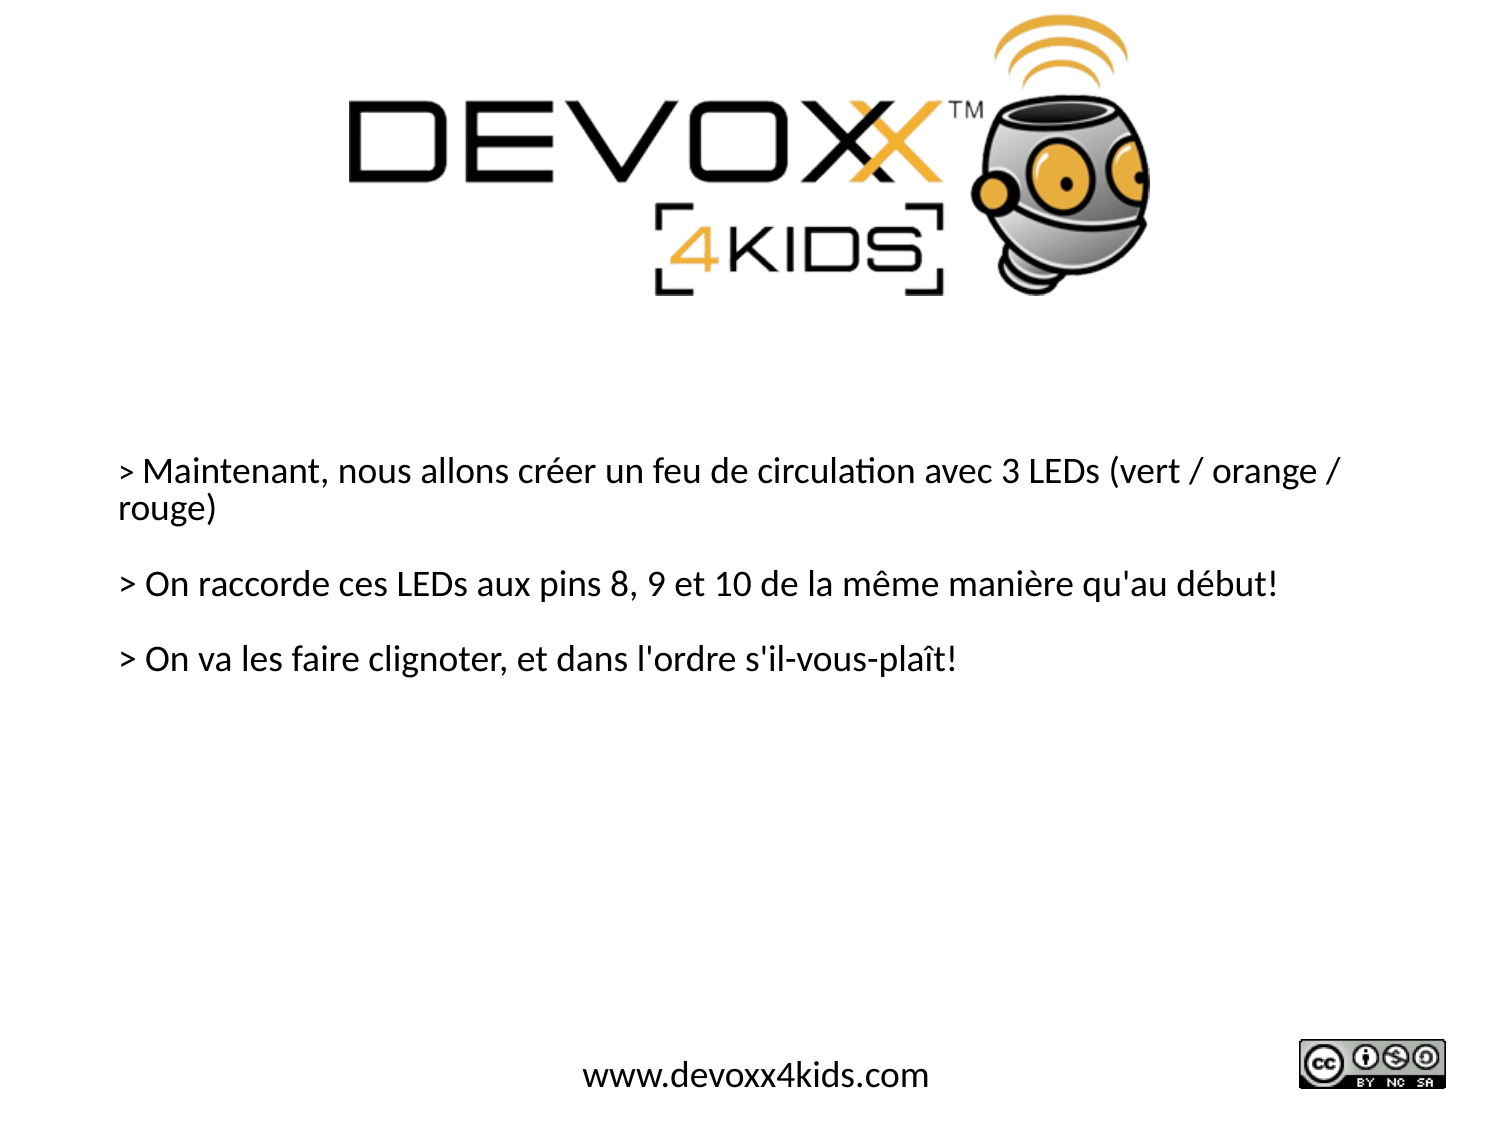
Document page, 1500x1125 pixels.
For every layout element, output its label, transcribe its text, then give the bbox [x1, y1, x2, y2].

picture [349, 14, 1150, 296]
picture [1299, 1039, 1446, 1089]
title > Maintenant, nous allons créer un feu de circulation avec 3 LEDs (vert / orange / rouge) > On raccorde ces LEDs aux pins 8, 9 et 10 de la même manière qu'au début! > On va les faire clignoter, et dans l'ordre s'il-vous-plaît! [118, 414, 1394, 723]
